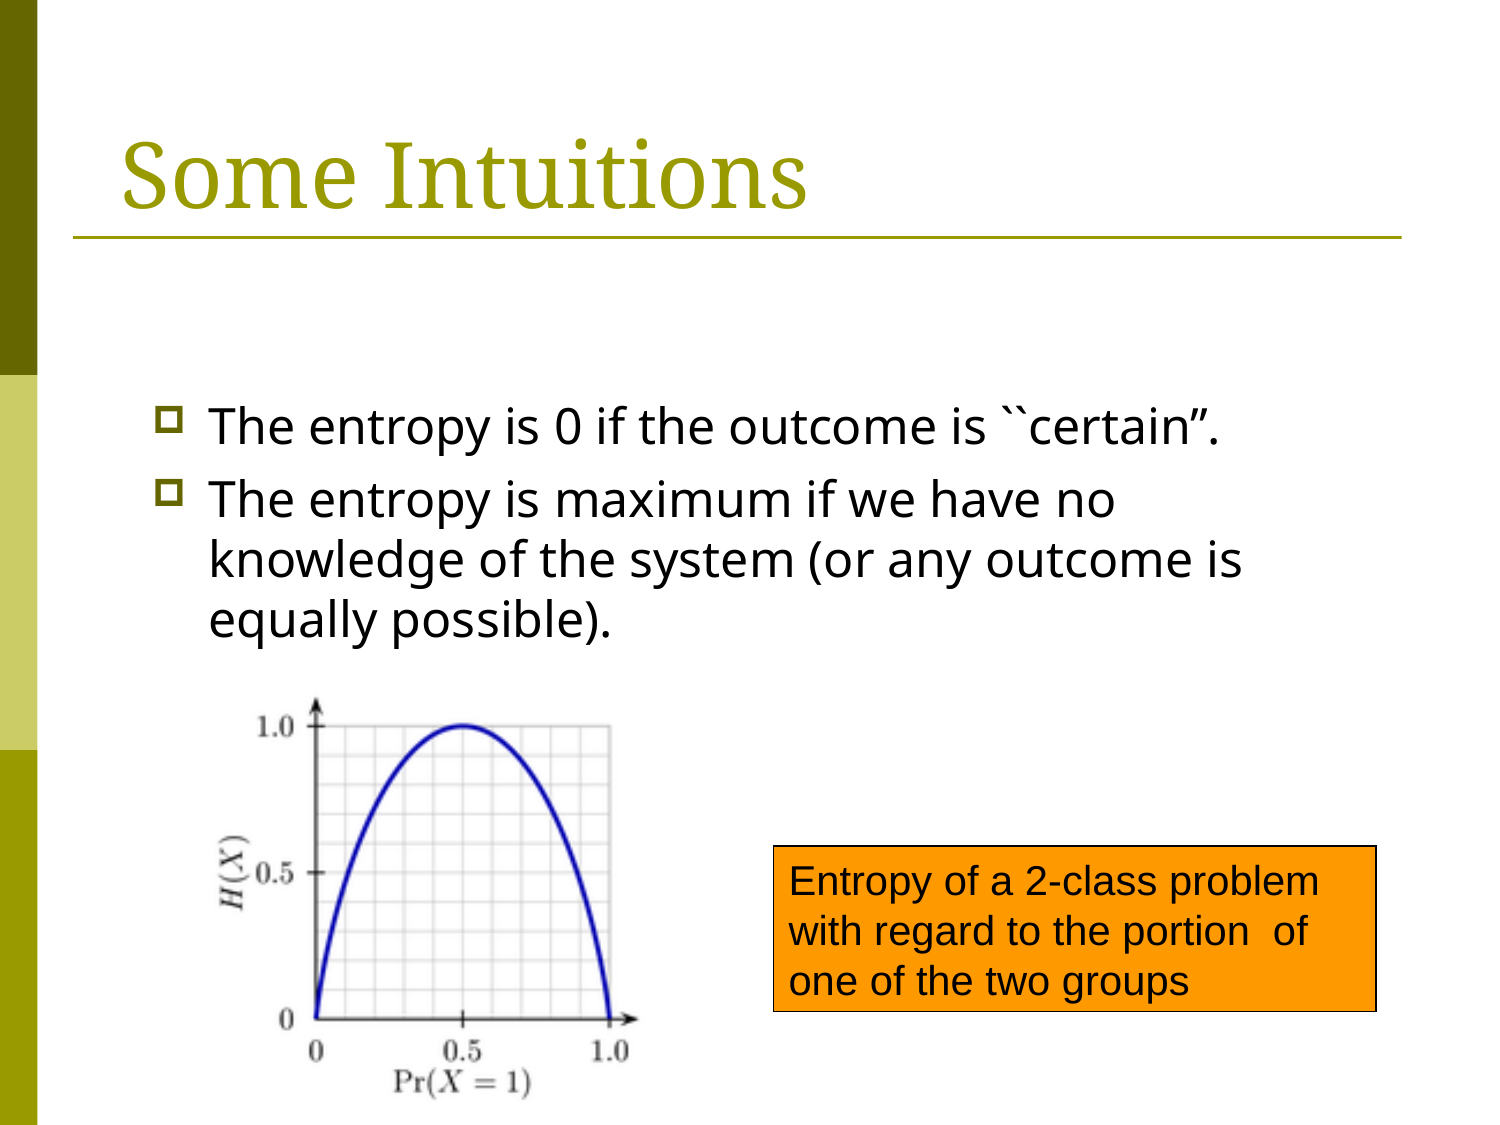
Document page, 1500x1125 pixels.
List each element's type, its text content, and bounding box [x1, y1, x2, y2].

title Some Intuitions [105, 47, 1406, 235]
list The entropy is 0 if the outcome is ``certain’’. The entropy is maximum if we have no knowledge of the system (or any outcome is equally possible). [137, 387, 1310, 999]
text_box Entropy of a 2-class problem with regard to the portion of one of the two groups [773, 846, 1377, 1012]
chart [206, 682, 668, 1114]
